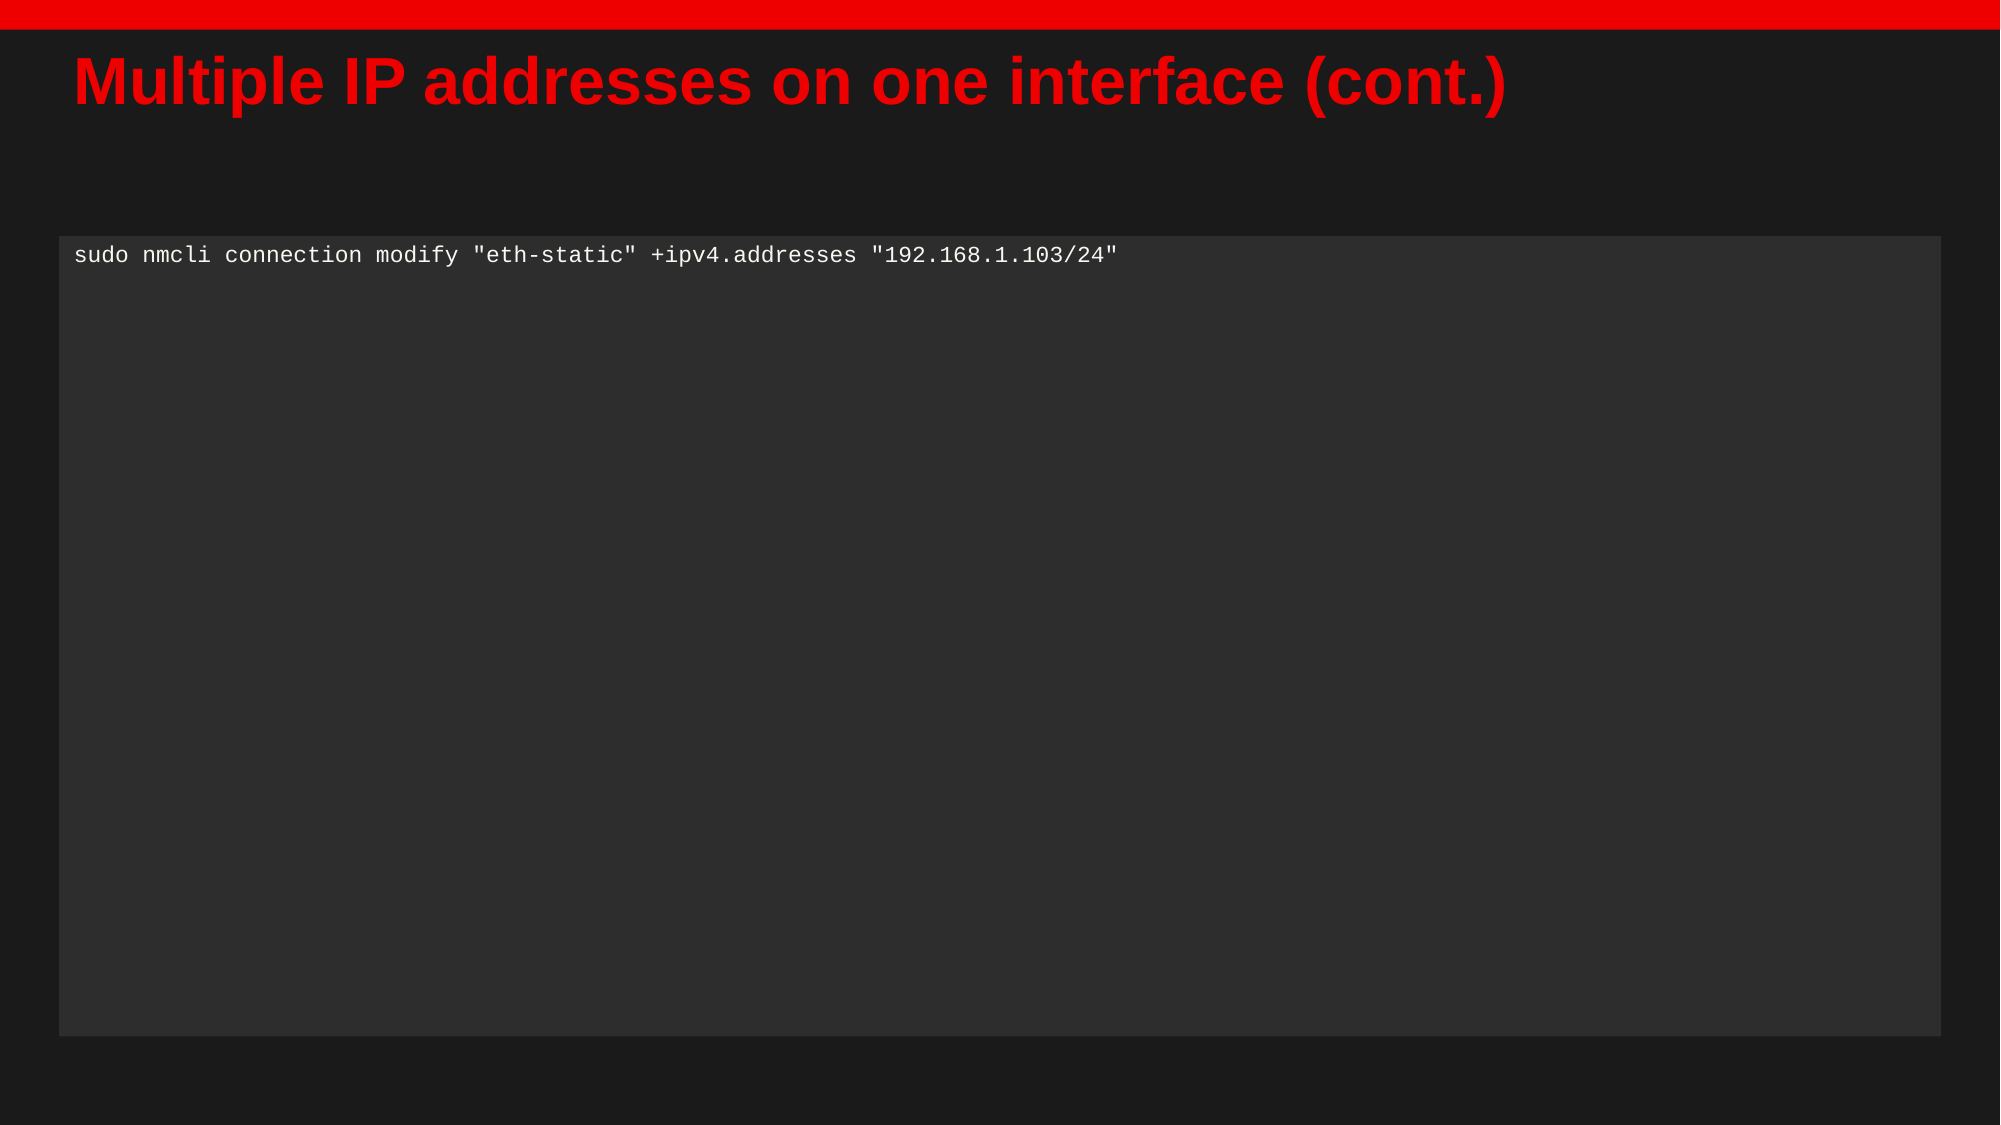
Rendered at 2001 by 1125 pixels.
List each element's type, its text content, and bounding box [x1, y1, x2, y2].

text_box [0, 0, 2001, 30]
text_box sudo nmcli connection modify "eth-static" +ipv4.addresses "192.168.1.103/24" [59, 236, 1942, 1037]
text_box Multiple IP addresses on one interface (cont.) [59, 36, 1942, 208]
